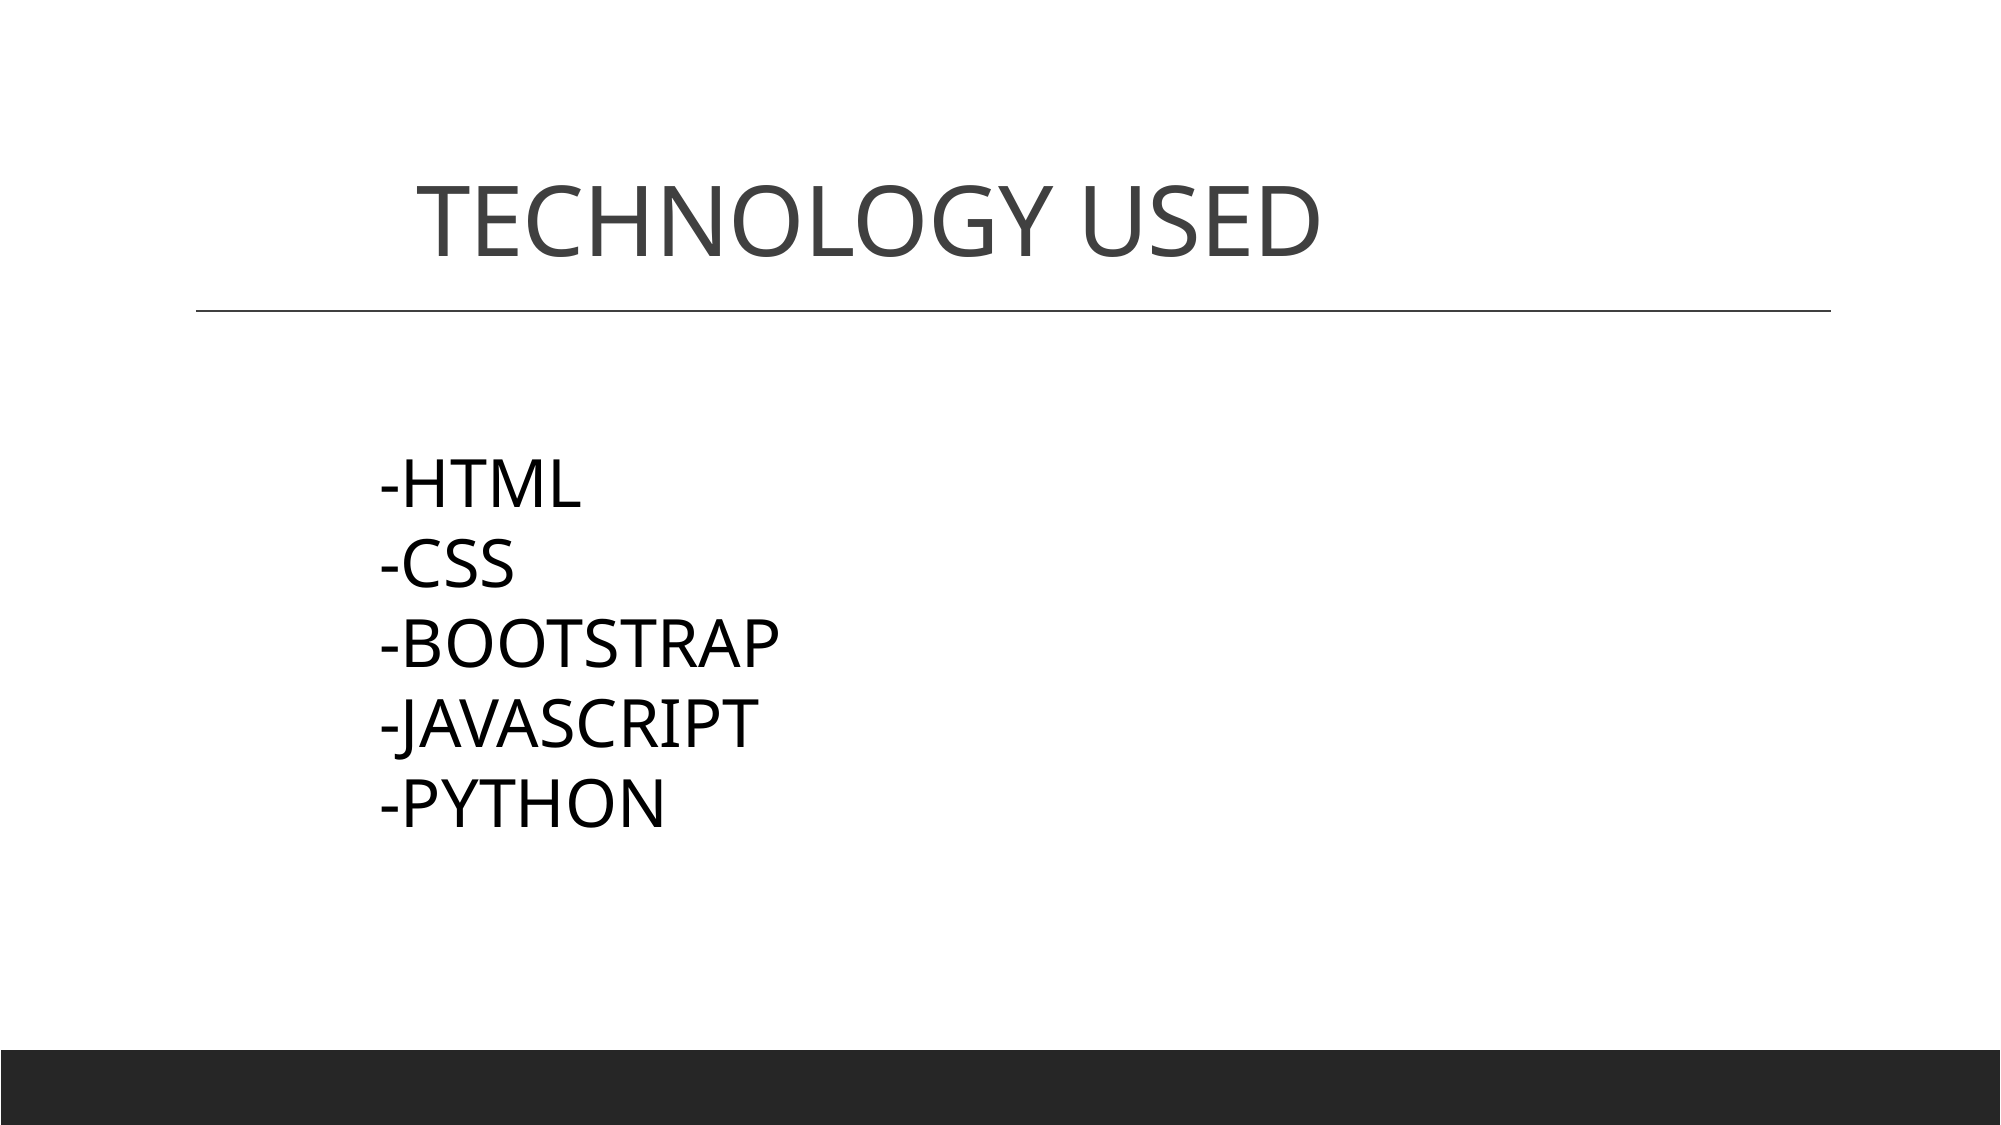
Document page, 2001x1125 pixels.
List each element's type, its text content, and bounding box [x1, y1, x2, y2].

text_box -HTML -CSS -BOOTSTRAP -JAVASCRIPT -PYTHON [364, 433, 753, 944]
title TECHNOLOGY USED [180, 47, 1831, 286]
